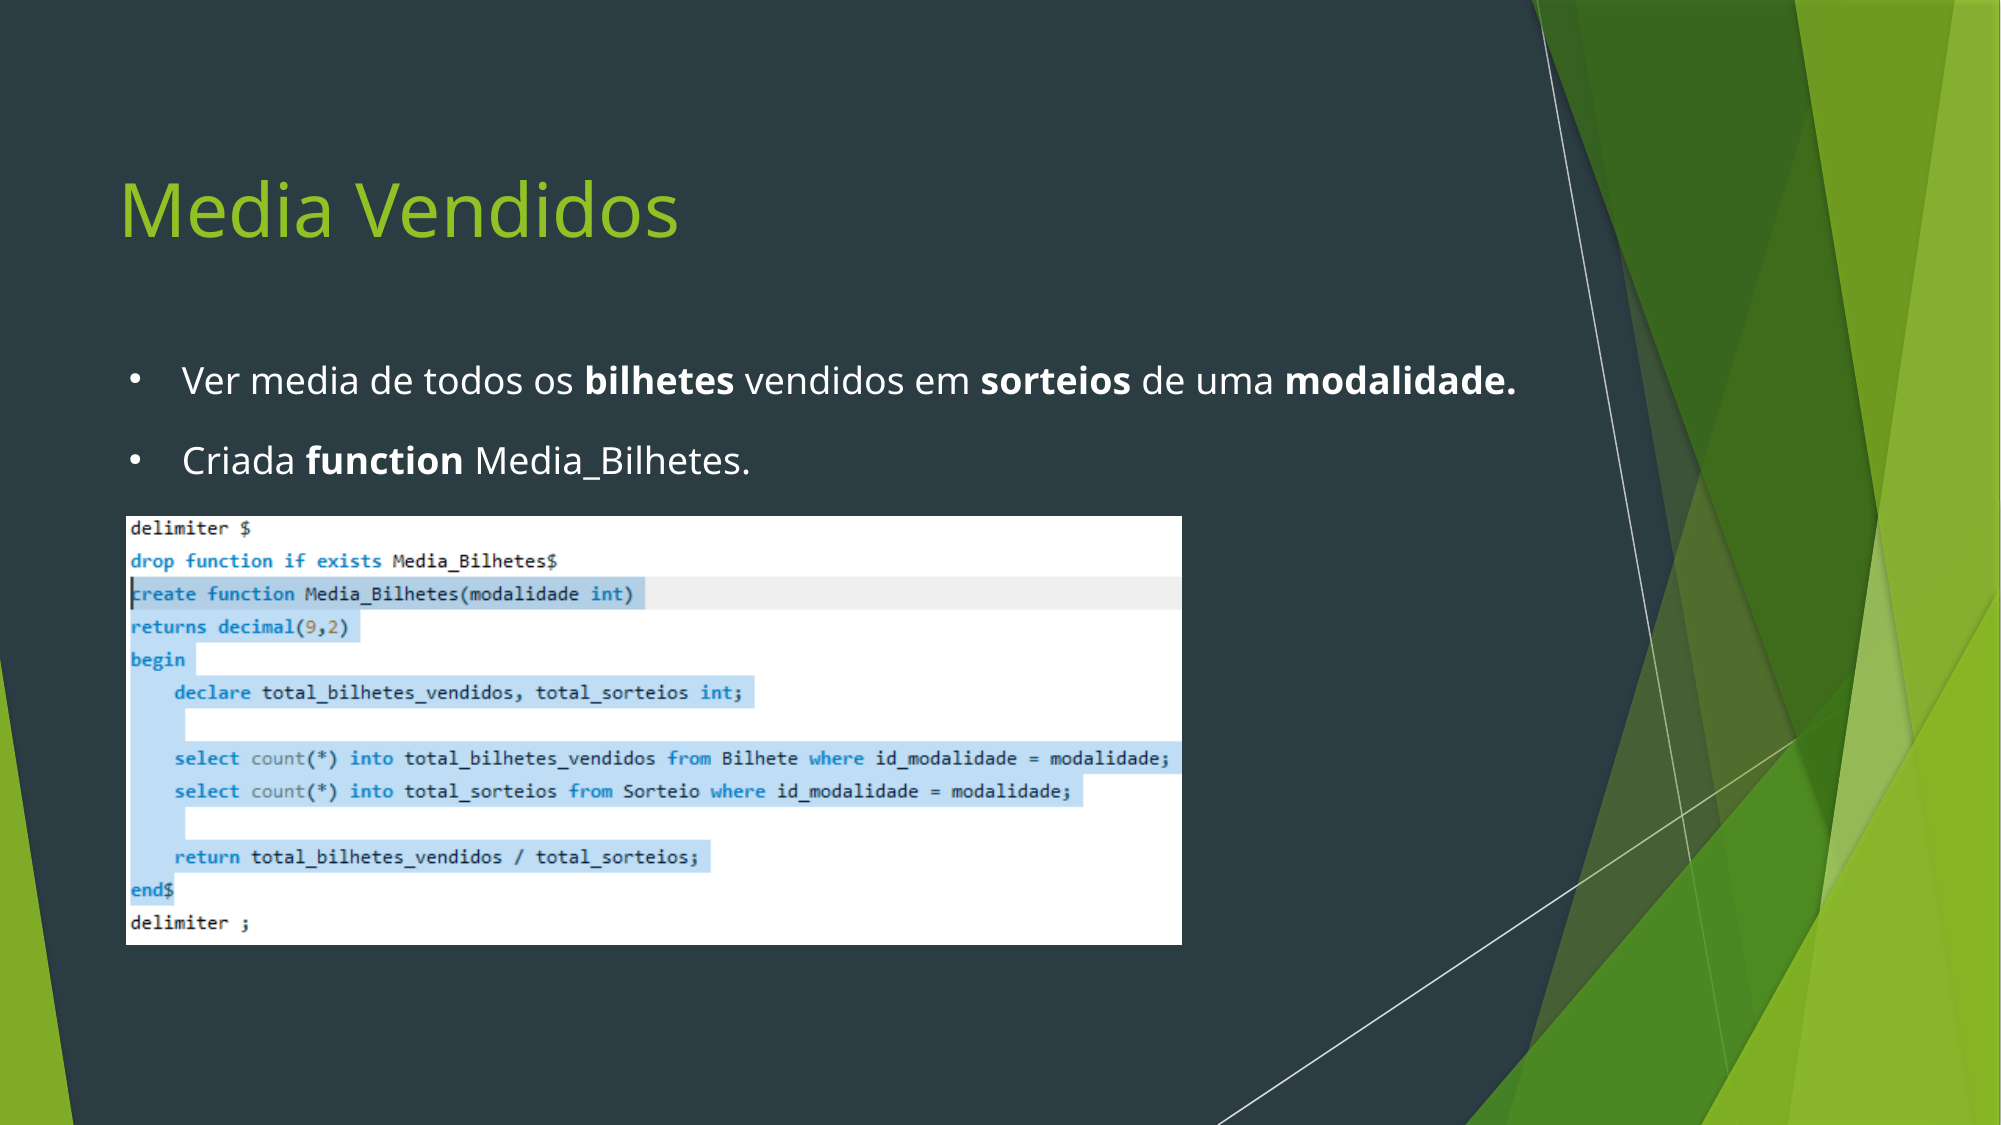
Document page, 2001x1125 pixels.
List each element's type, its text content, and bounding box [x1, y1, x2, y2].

title Media Vendidos [118, 99, 1522, 317]
list Ver media de todos os bilhetes vendidos em sorteios de uma modalidade. Criada function Media_Bilhetes. [111, 354, 1522, 992]
picture [126, 516, 1182, 945]
